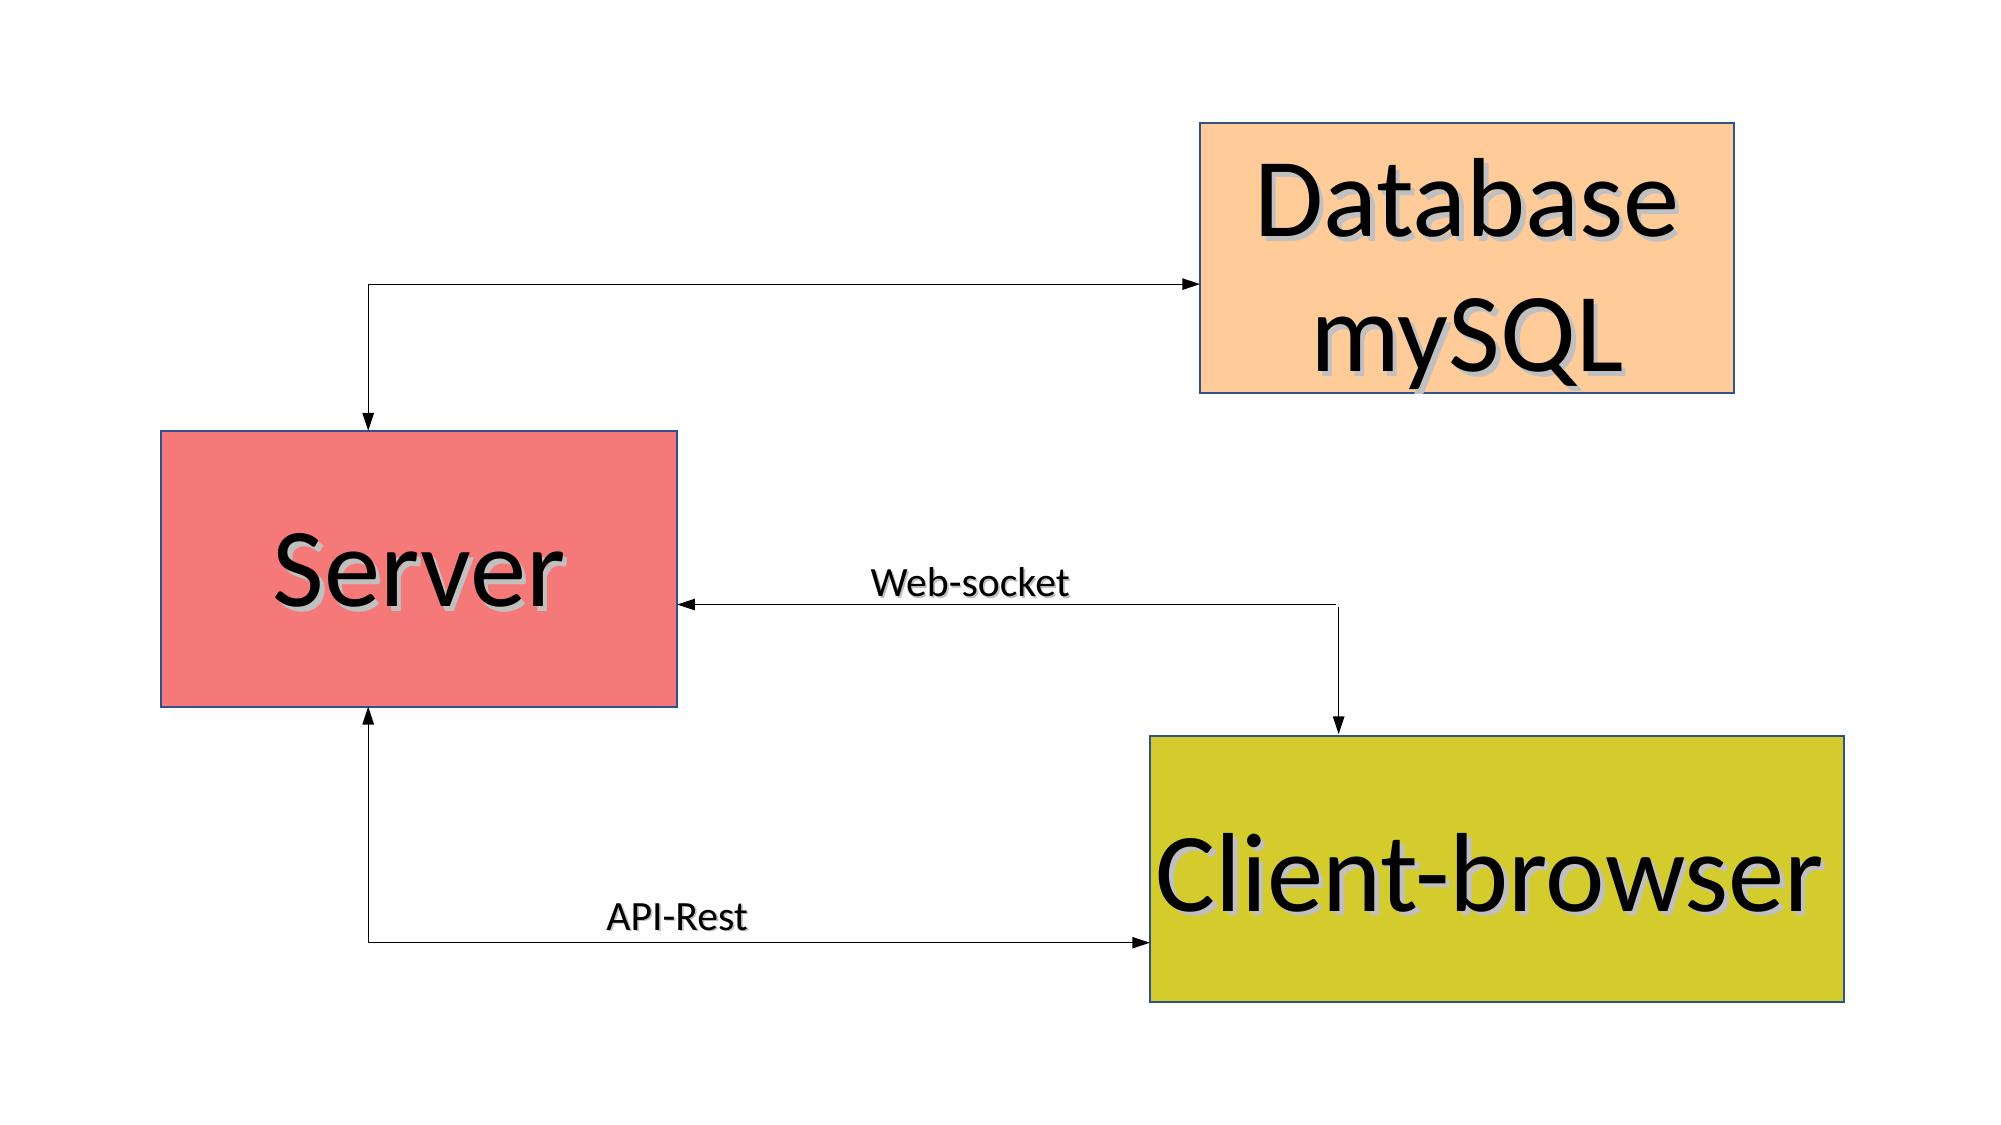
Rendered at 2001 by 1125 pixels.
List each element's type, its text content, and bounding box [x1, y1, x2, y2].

text_box [1150, 736, 1844, 1002]
text_box [1200, 123, 1239, 393]
text_box API-Rest [553, 881, 801, 946]
text_box Client-browser [1140, 791, 1839, 941]
text_box Database mySQL [1239, 116, 1695, 402]
text_box [161, 431, 677, 707]
text_box Server [191, 487, 648, 637]
text_box Web-socket [856, 547, 1085, 612]
text_box [1695, 123, 1734, 393]
